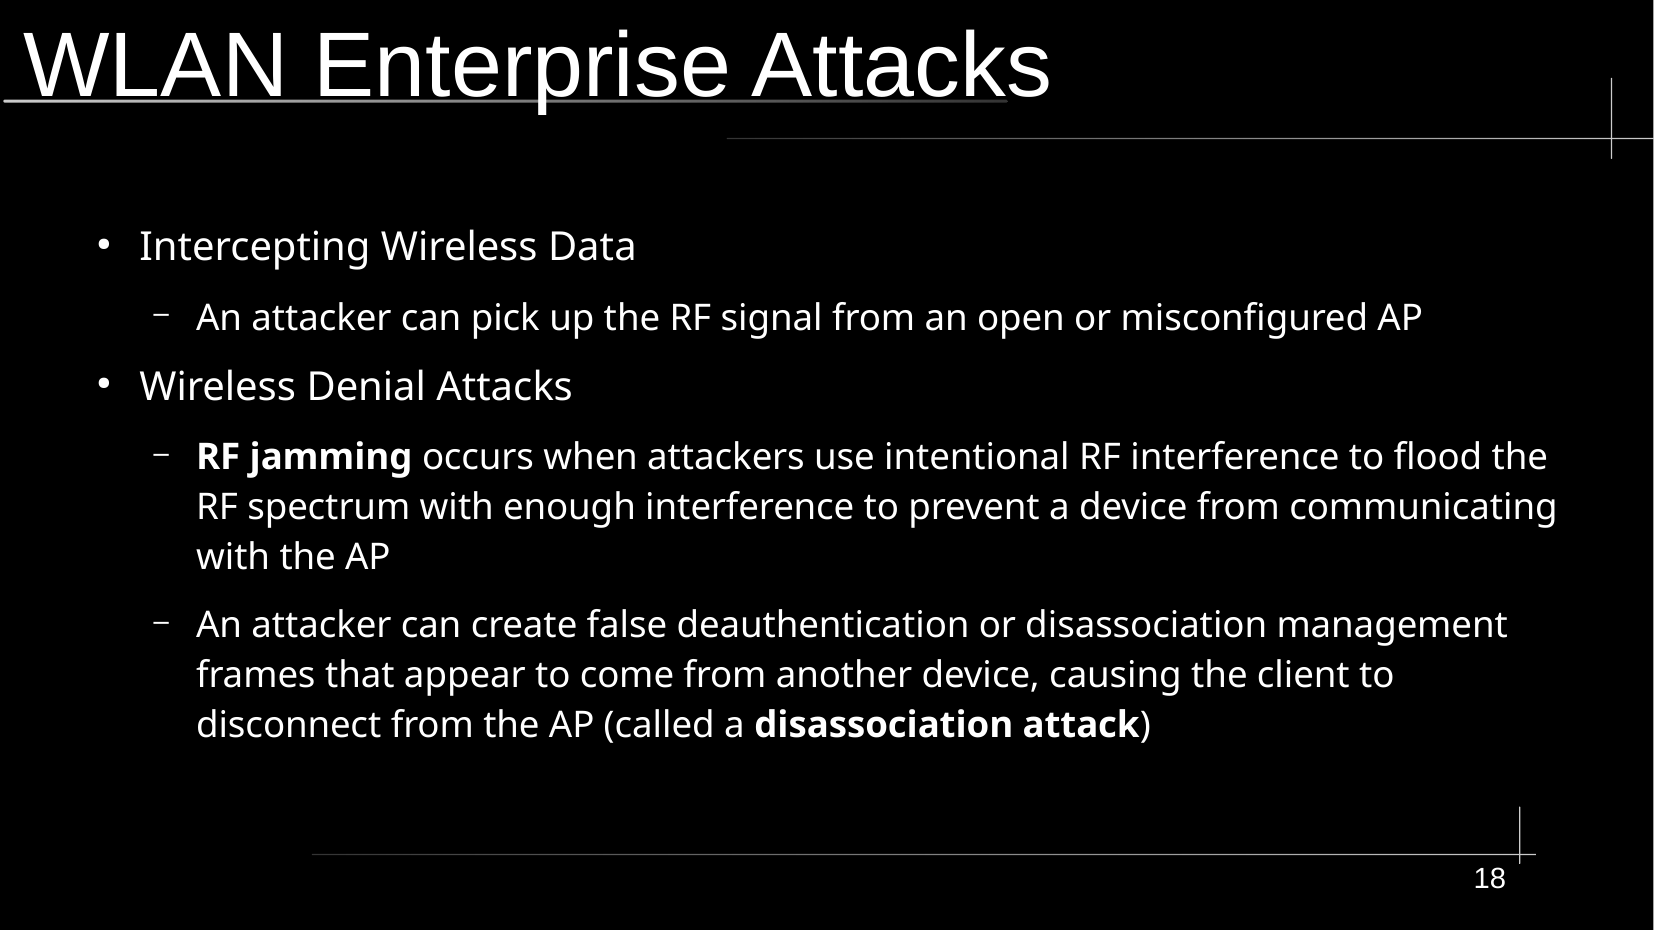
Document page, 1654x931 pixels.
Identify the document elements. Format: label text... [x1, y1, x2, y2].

list Intercepting Wireless Data An attacker can pick up the RF signal from an open or misconfigured AP Wireless Denial Attacks RF jamming occurs when attackers use intentional RF interference to flood the RF spectrum with enough interference to prevent a device from communicating with the AP An attacker can create false deauthentication or disassociation management frames that appear to come from another device, causing the client to disconnect from the AP (called a disassociation attack) [82, 217, 1571, 758]
title WLAN Enterprise Attacks [23, 11, 1589, 119]
